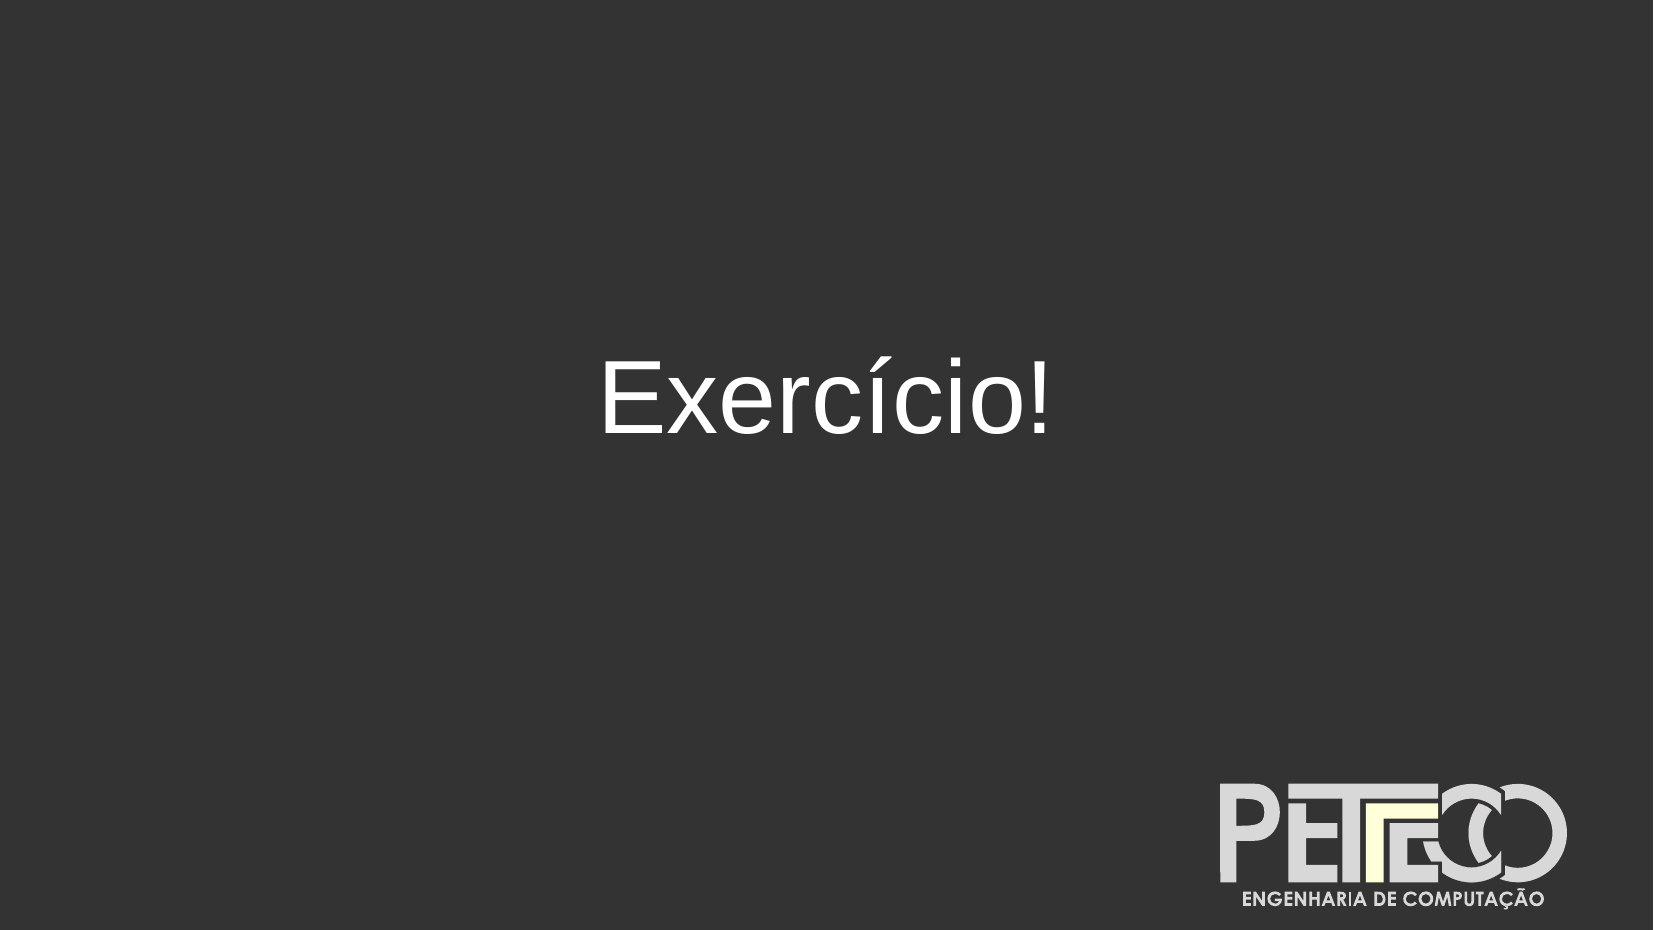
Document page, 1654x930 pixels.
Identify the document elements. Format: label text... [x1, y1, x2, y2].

subtitle Exercício! [82, 37, 1571, 757]
